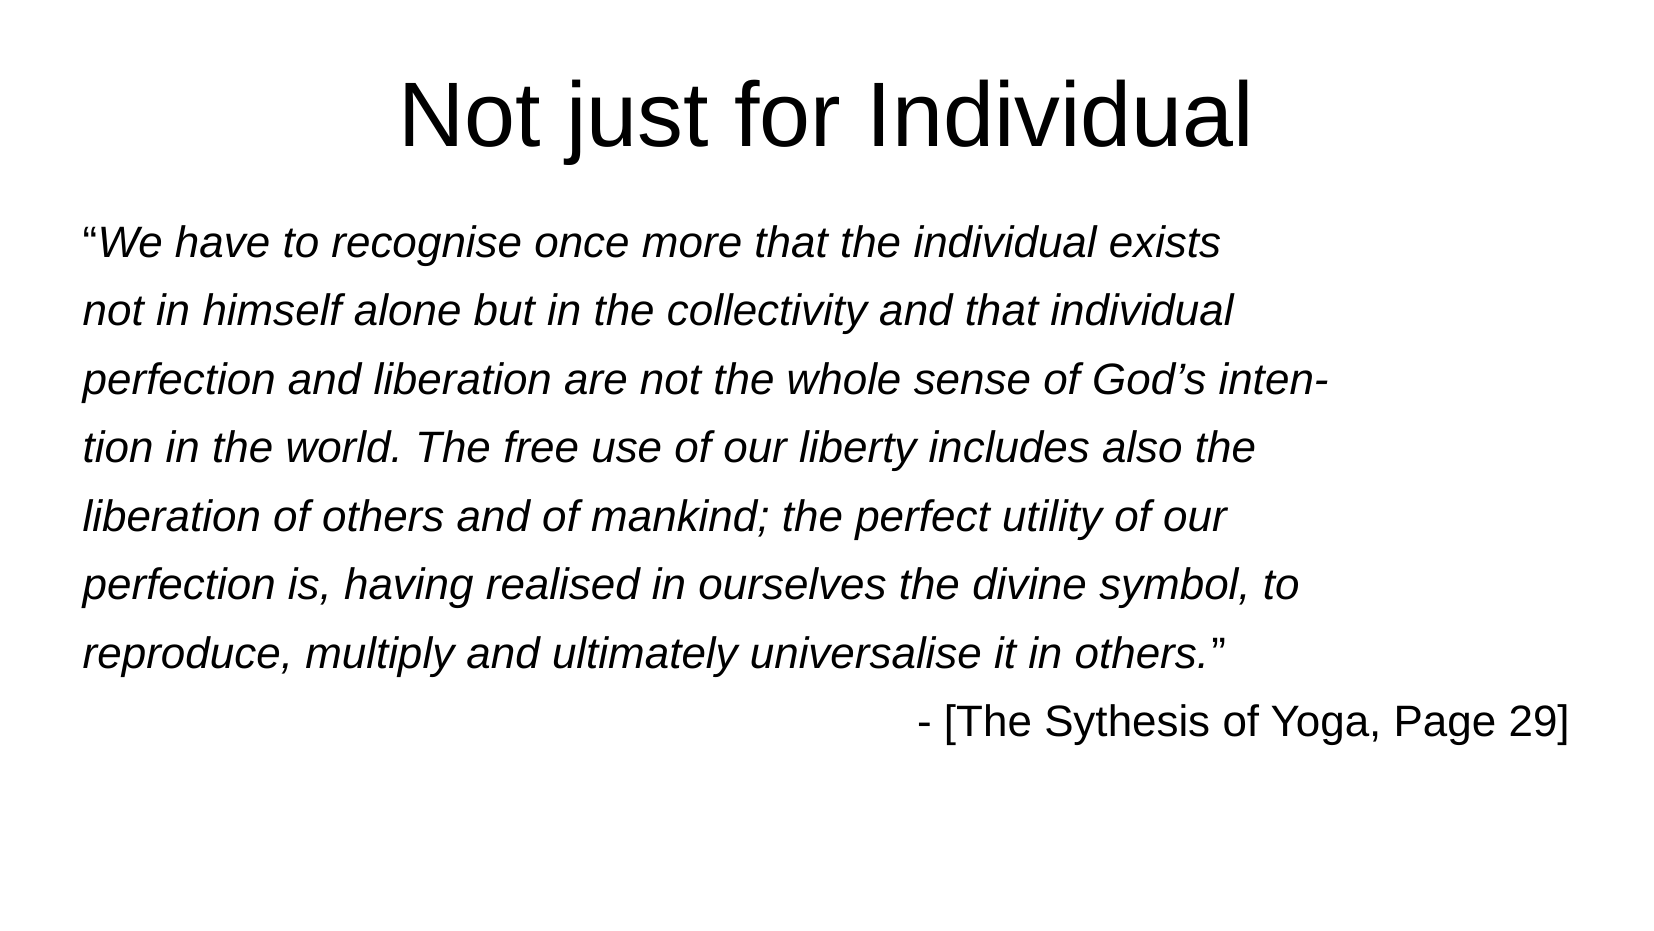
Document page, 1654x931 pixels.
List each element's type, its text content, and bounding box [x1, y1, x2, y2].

list “We have to recognise once more that the individual exists not in himself alone but in the collectivity and that individual perfection and liberation are not the whole sense of God’s inten- tion in the world. The free use of our liberty includes also the liberation of others and of mankind; the perfect utility of our perfection is, having realised in ourselves the divine symbol, to reproduce, multiply and ultimately universalise it in others.” - [The Sythesis of Yoga, Page 29] [82, 217, 1571, 758]
title Not just for Individual [82, 37, 1571, 193]
